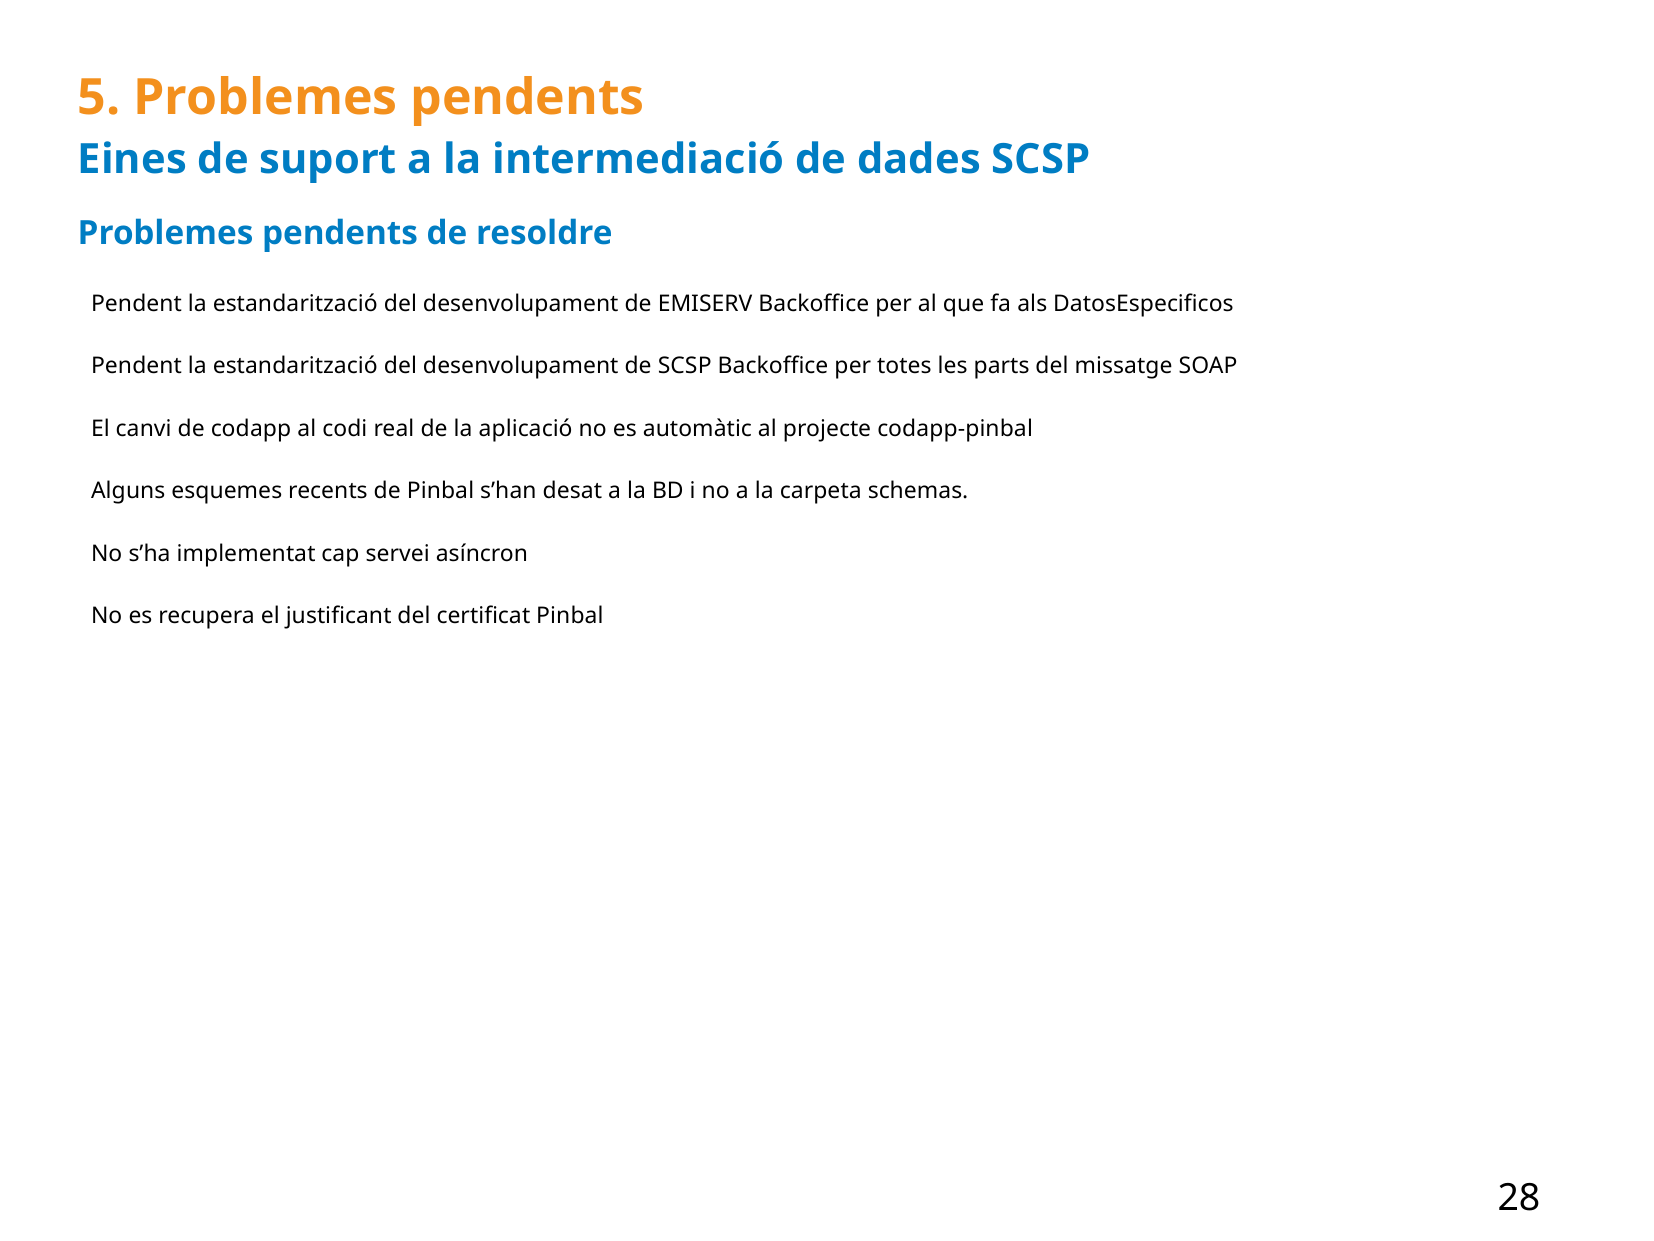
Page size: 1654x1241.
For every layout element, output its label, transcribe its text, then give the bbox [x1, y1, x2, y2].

text_box Pendent la estandarització del desenvolupament de EMISERV Backoffice per al que fa als DatosEspecificos Pendent la estandarització del desenvolupament de SCSP Backoffice per totes les parts del missatge SOAP El canvi de codapp al codi real de la aplicació no es automàtic al projecte codapp-pinbal Alguns esquemes recents de Pinbal s’han desat a la BD i no a la carpeta schemas. No s’ha implementat cap servei asíncron No es recupera el justificant del certificat Pinbal [76, 248, 1548, 735]
text_box 5. Problemes pendents Eines de suport a la intermediació de dades SCSP Problemes pendents de resoldre [63, 53, 1535, 148]
text_box <número> [1482, 1163, 1654, 1229]
